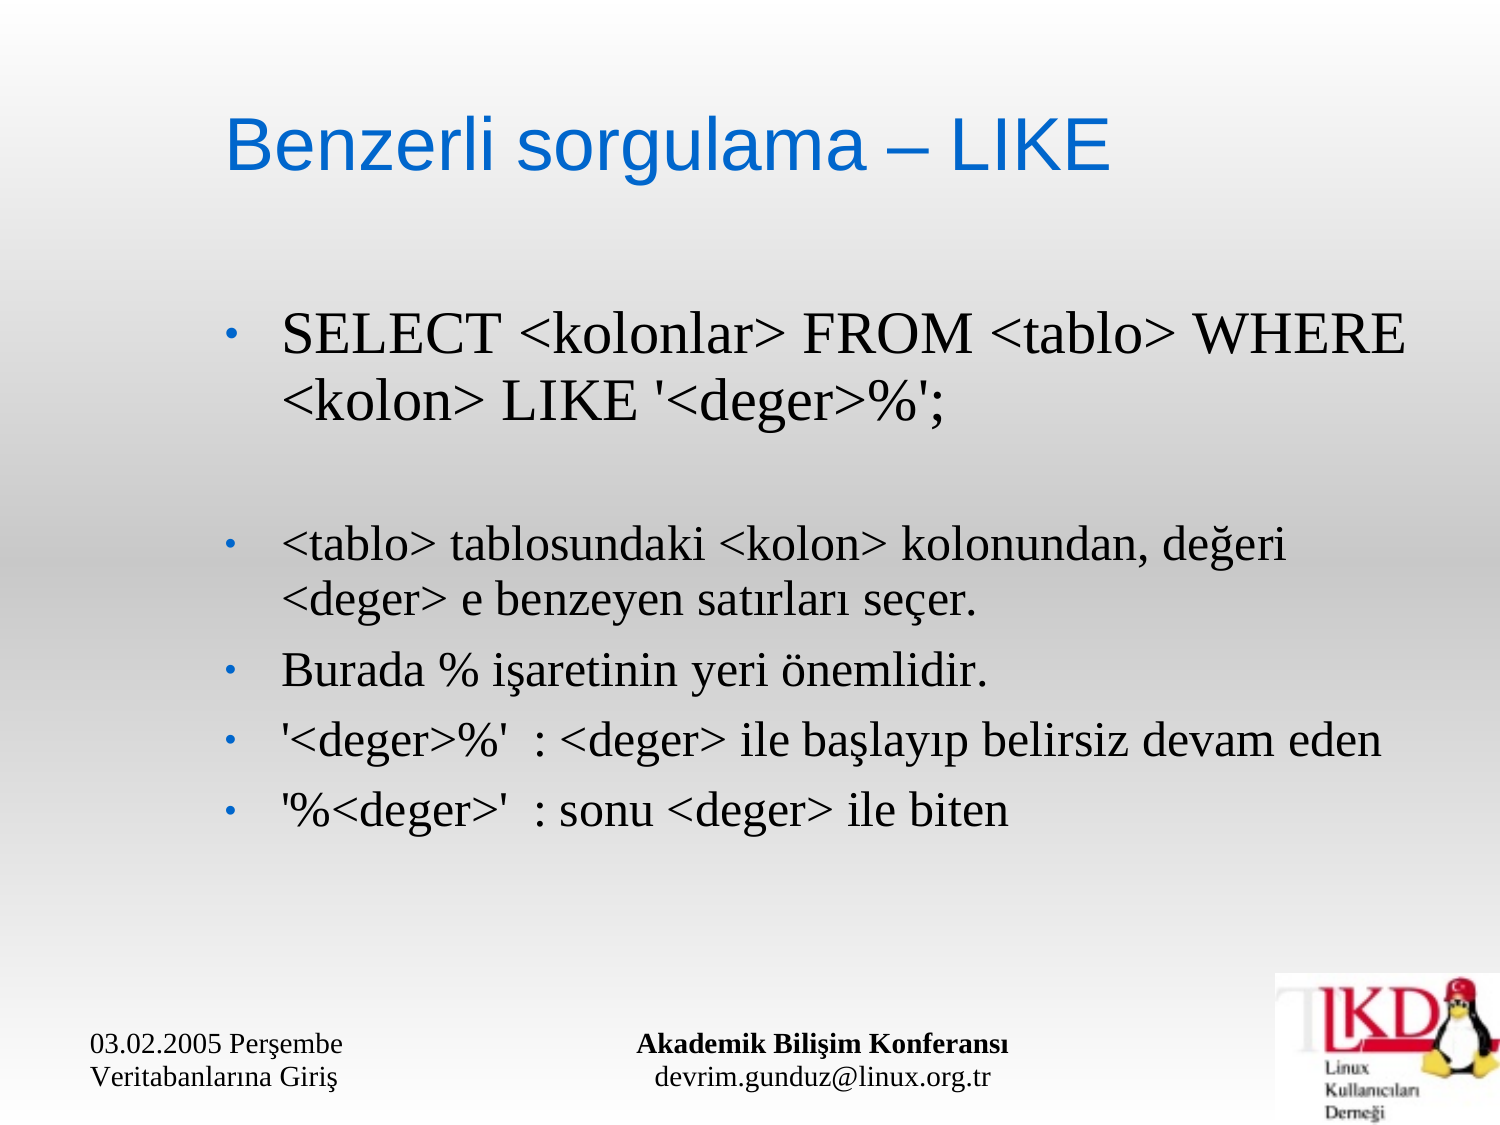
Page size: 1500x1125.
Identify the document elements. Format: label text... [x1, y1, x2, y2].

picture [1275, 973, 1500, 1125]
title Benzerli sorgulama – LIKE [224, 49, 1425, 238]
list SELECT <kolonlar> FROM <tablo> WHERE <kolon> LIKE '<deger>%'; <tablo> tablosundaki <kolon> kolonundan, değeri <deger> e benzeyen satırları seçer. Burada % işaretinin yeri önemlidir. '<deger>%' : <deger> ile başlayıp belirsiz devam eden '%<deger>' : sonu <deger> ile biten [224, 299, 1425, 975]
